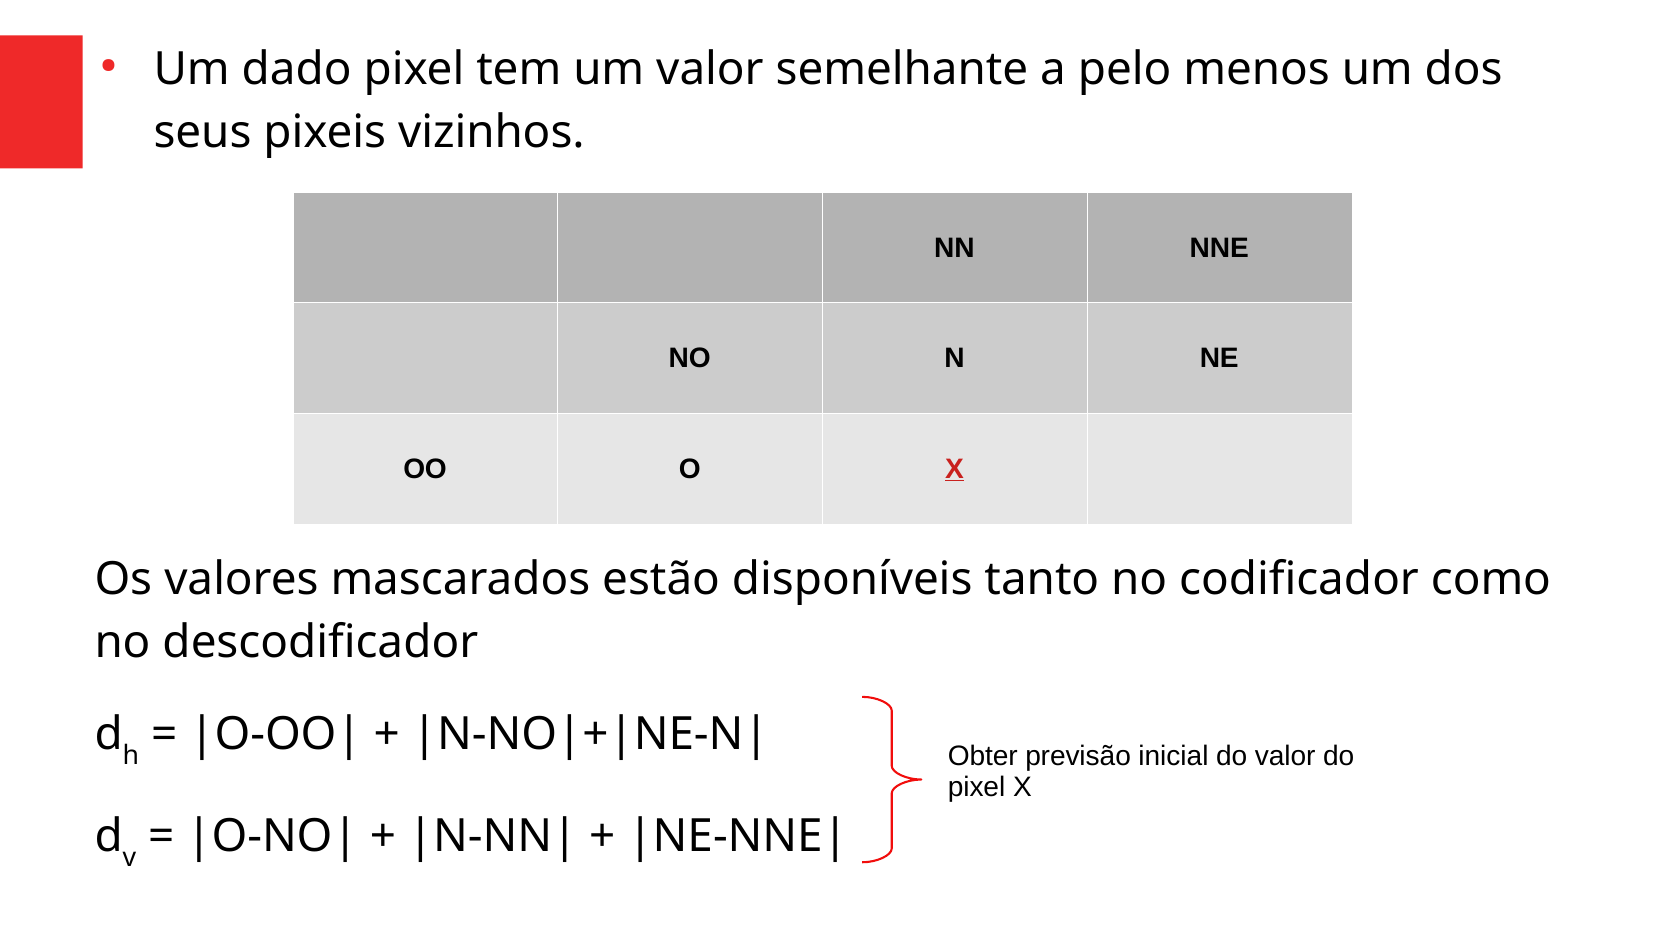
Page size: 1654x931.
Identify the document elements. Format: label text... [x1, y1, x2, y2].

table_header [294, 193, 557, 302]
text_box Os valores mascarados estão disponíveis tanto no codificador como no descodificador dh = |O-OO| + |N-NO|+|NE-N| dv = |O-NO| + |N-NN| + |NE-NNE| [94, 546, 1583, 875]
table_cell NE [1088, 303, 1352, 413]
table_cell NO [558, 303, 822, 413]
table_cell O [558, 414, 822, 524]
table_cell X [823, 414, 1087, 524]
text_box Obter previsão inicial do valor do pixel X [933, 732, 1430, 863]
table_header NN [823, 193, 1087, 302]
table_cell OO [294, 414, 557, 524]
list Um dado pixel tem um valor semelhante a pelo menos um dos seus pixeis vizinhos. [82, 35, 1560, 160]
table_header [558, 193, 822, 302]
table_cell N [823, 303, 1087, 413]
table_header NNE [1088, 193, 1352, 302]
table_cell [294, 303, 557, 413]
table_cell [1088, 414, 1352, 524]
